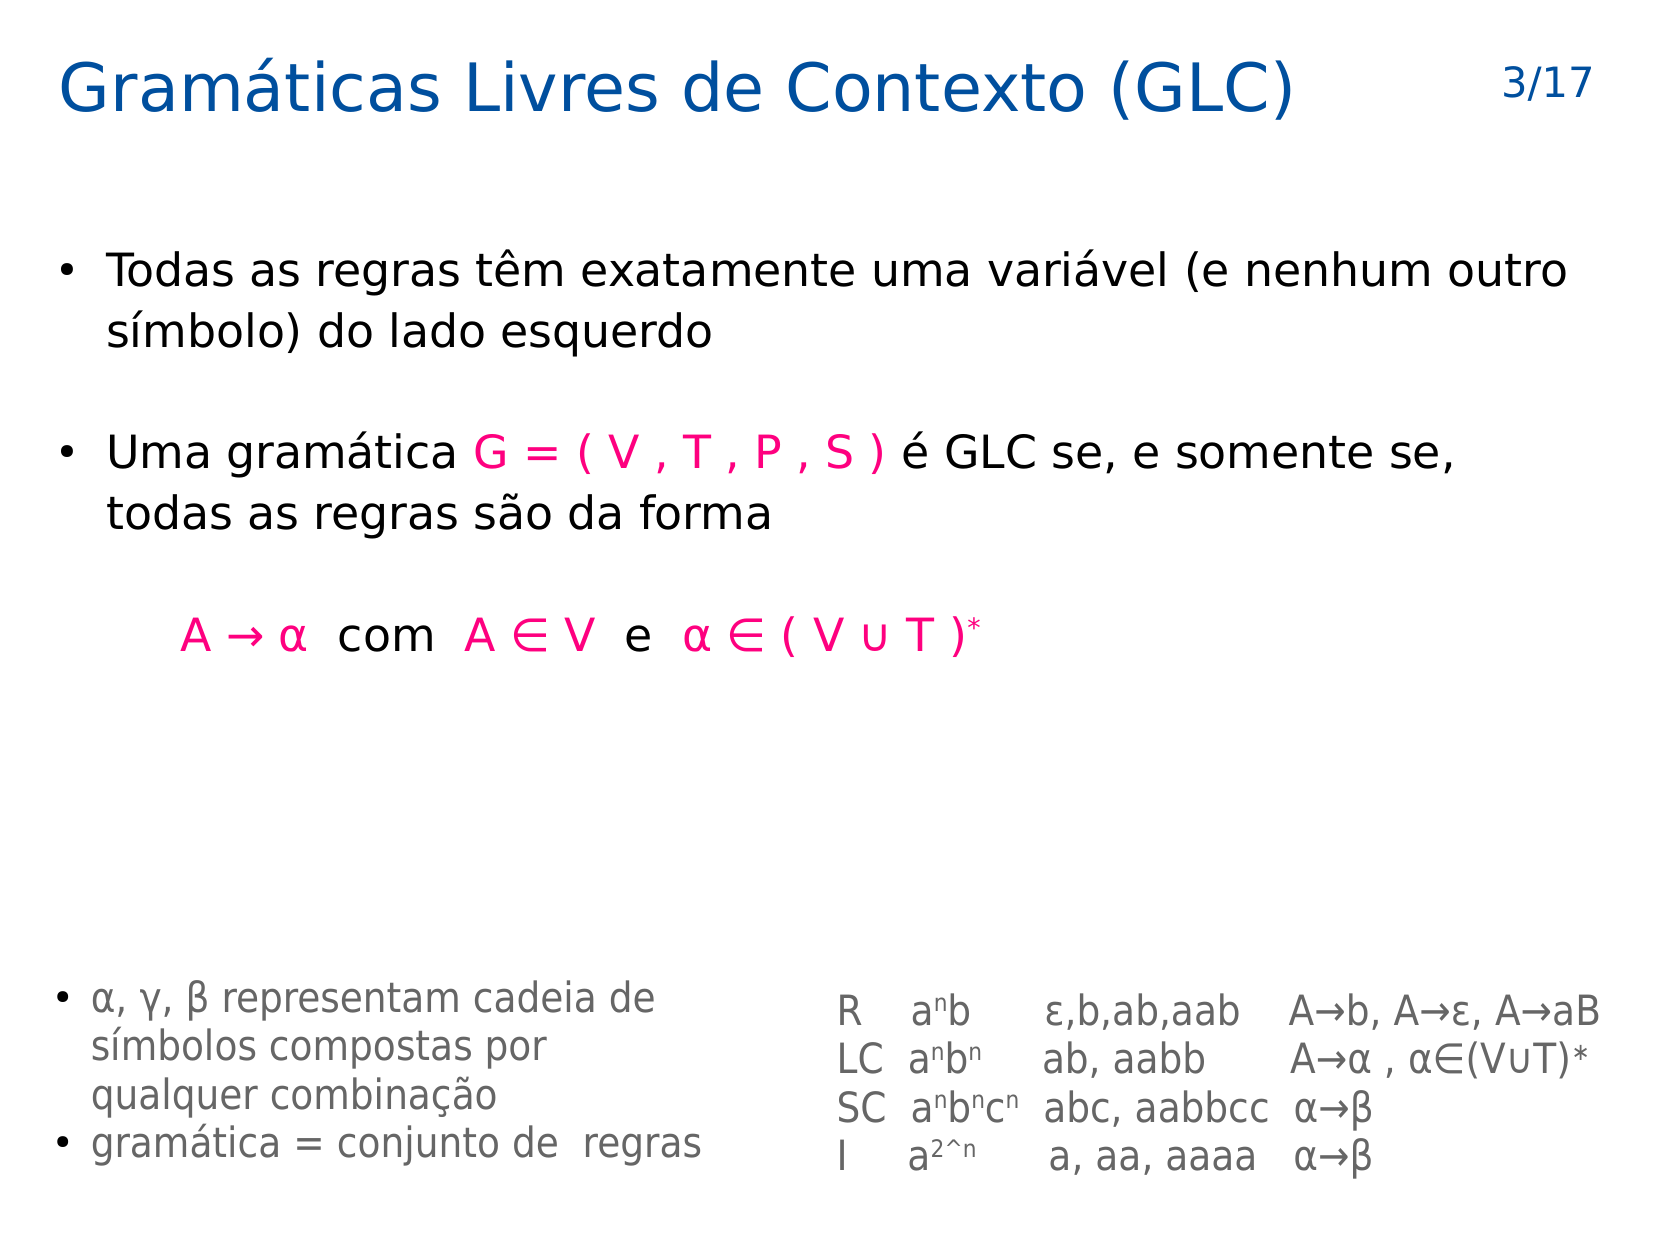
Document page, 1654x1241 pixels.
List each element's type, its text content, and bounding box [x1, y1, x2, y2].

title Gramáticas Livres de Contexto (GLC) [59, 29, 1625, 148]
text_box α, γ, β representam cadeia de símbolos compostas por qualquer combinação gramática = conjunto de regras [40, 966, 720, 1224]
list Todas as regras têm exatamente uma variável (e nenhum outro símbolo) do lado esquerdo Uma gramática G = ( V , T , P , S ) é GLC se, e somente se, todas as regras são da forma A → α com A ∈ V e α ∈ ( V ∪ T )* [59, 236, 1595, 1182]
text_box R anb ε,b,ab,aab A→b, A→ε, A→aB LC anbn ab, aabb A→α , α∈(V∪T)∗ SC anbncn abc, aabbcc α→β I a2^n a, aa, aaaa α→β [821, 979, 1654, 1214]
